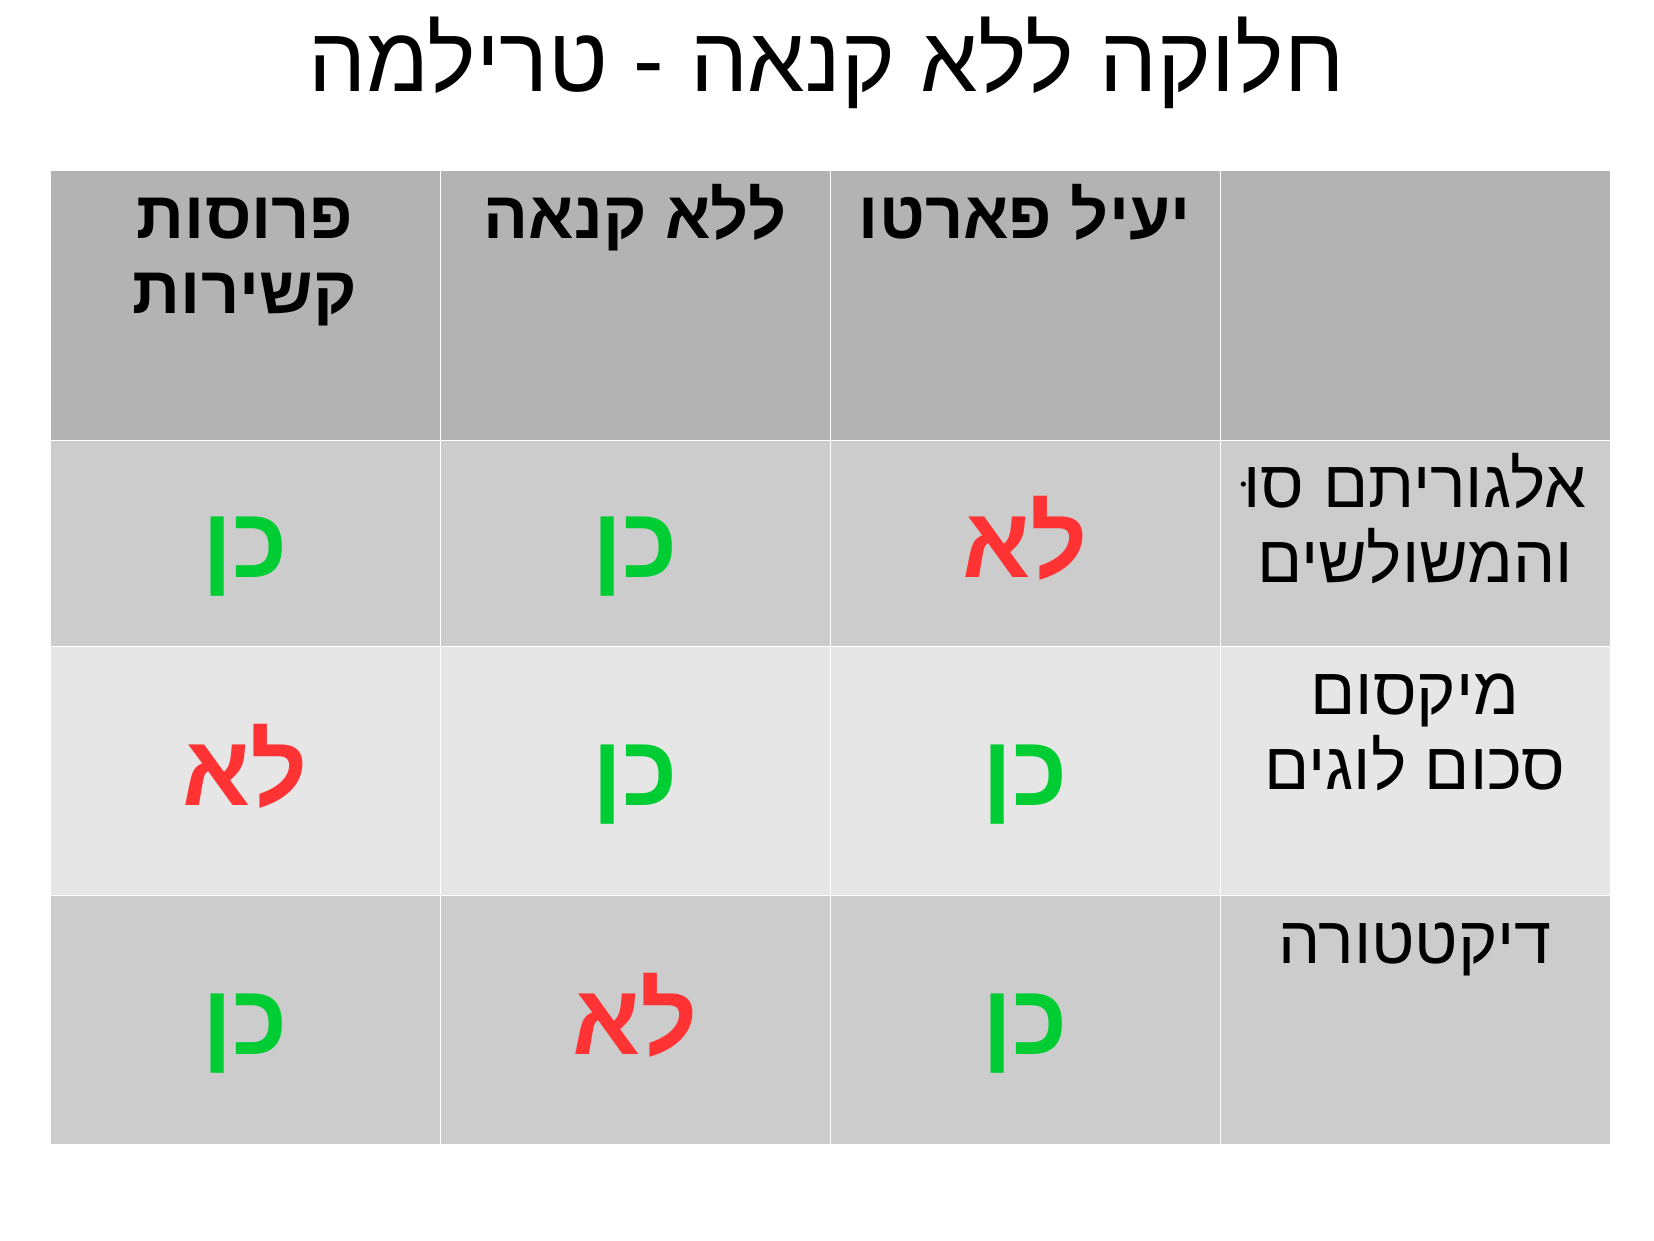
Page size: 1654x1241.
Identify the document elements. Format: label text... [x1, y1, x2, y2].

table_cell לא [831, 441, 1220, 646]
title חלוקה ללא קנאה - טרילמה [0, 0, 1654, 136]
table_header ללא קנאה [441, 171, 830, 440]
table_cell כן [441, 441, 830, 646]
table_header פרוסות קשירות [51, 171, 440, 440]
table_cell מיקסום סכום לוגים [1221, 647, 1610, 895]
table_cell דיקטטורה [1221, 896, 1610, 1144]
table_header [1221, 171, 1610, 440]
table_cell כן [441, 647, 830, 895]
table_cell כן [831, 647, 1220, 895]
table_cell כן [51, 441, 440, 646]
table_cell כן [51, 896, 440, 1144]
table_cell כן [831, 896, 1220, 1144]
table_cell לא [441, 896, 830, 1144]
table_cell לא [51, 647, 440, 895]
table_header יעיל פארטו [831, 171, 1220, 440]
table_cell אלגוריתם סוּ והמשולשים [1221, 441, 1610, 646]
